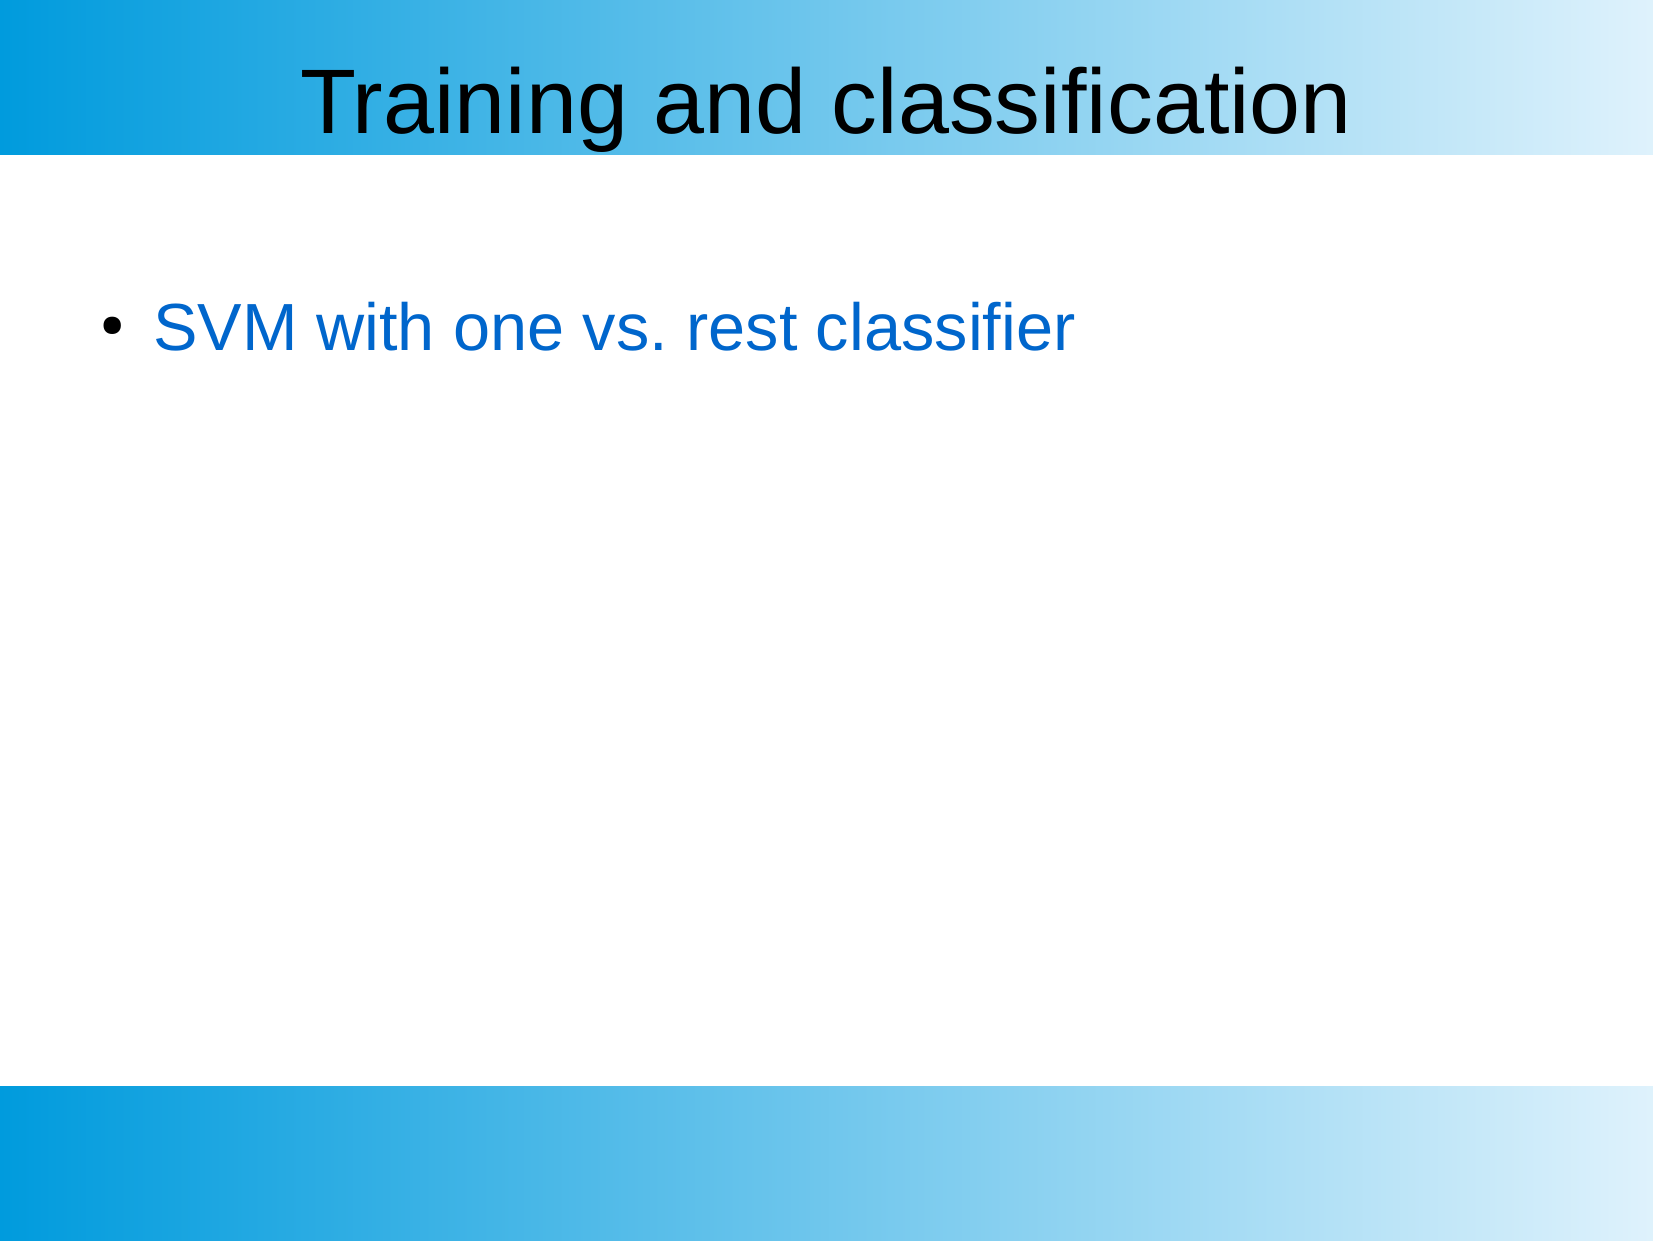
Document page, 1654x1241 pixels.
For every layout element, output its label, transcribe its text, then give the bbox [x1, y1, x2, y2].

title Training and classification [82, 49, 1571, 155]
list SVM with one vs. rest classifier [82, 290, 1571, 1010]
